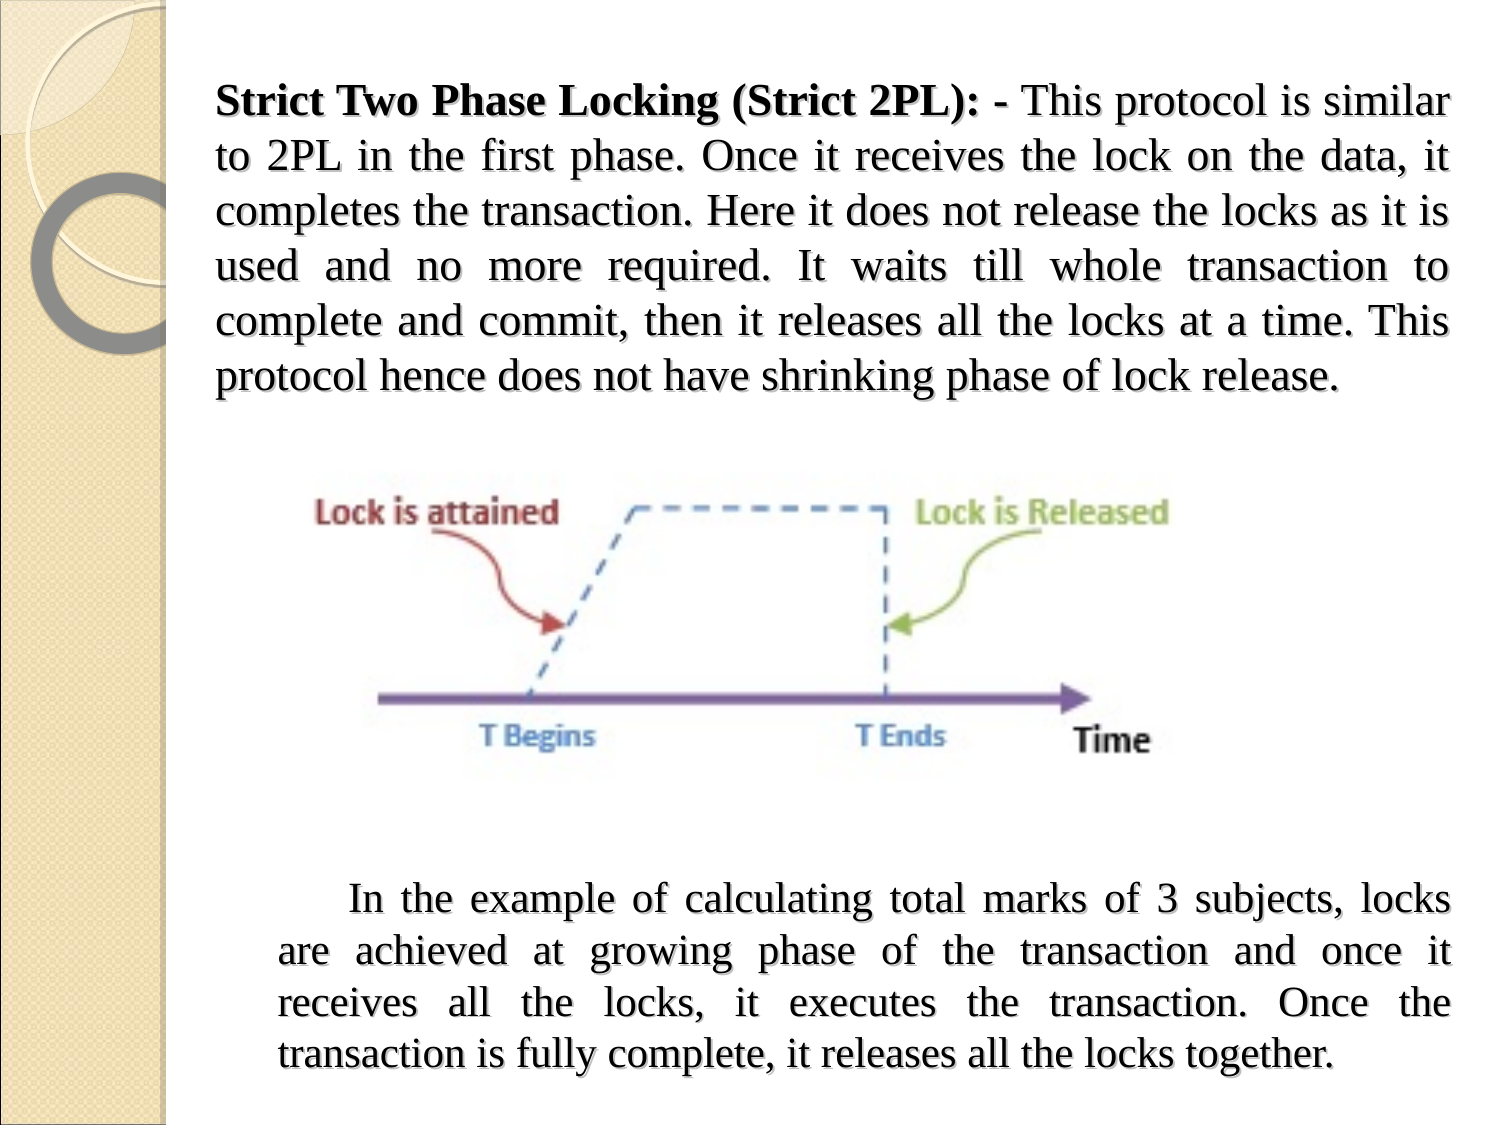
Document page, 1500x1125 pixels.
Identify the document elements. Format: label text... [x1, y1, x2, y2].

title Strict Two Phase Locking (Strict 2PL): - This protocol is similar to 2PL in the first phase. Once it receives the lock on the data, it completes the transaction. Here it does not release the locks as it is used and no more required. It waits till whole transaction to complete and commit, then it releases all the locks at a time. This protocol hence does not have shrinking phase of lock release. [200, 45, 1466, 426]
picture [262, 425, 1242, 855]
list In the example of calculating total marks of 3 subjects, locks are achieved at growing phase of the transaction and once it receives all the locks, it executes the transaction. Once the transaction is fully complete, it releases all the locks together. [150, 862, 1468, 1125]
